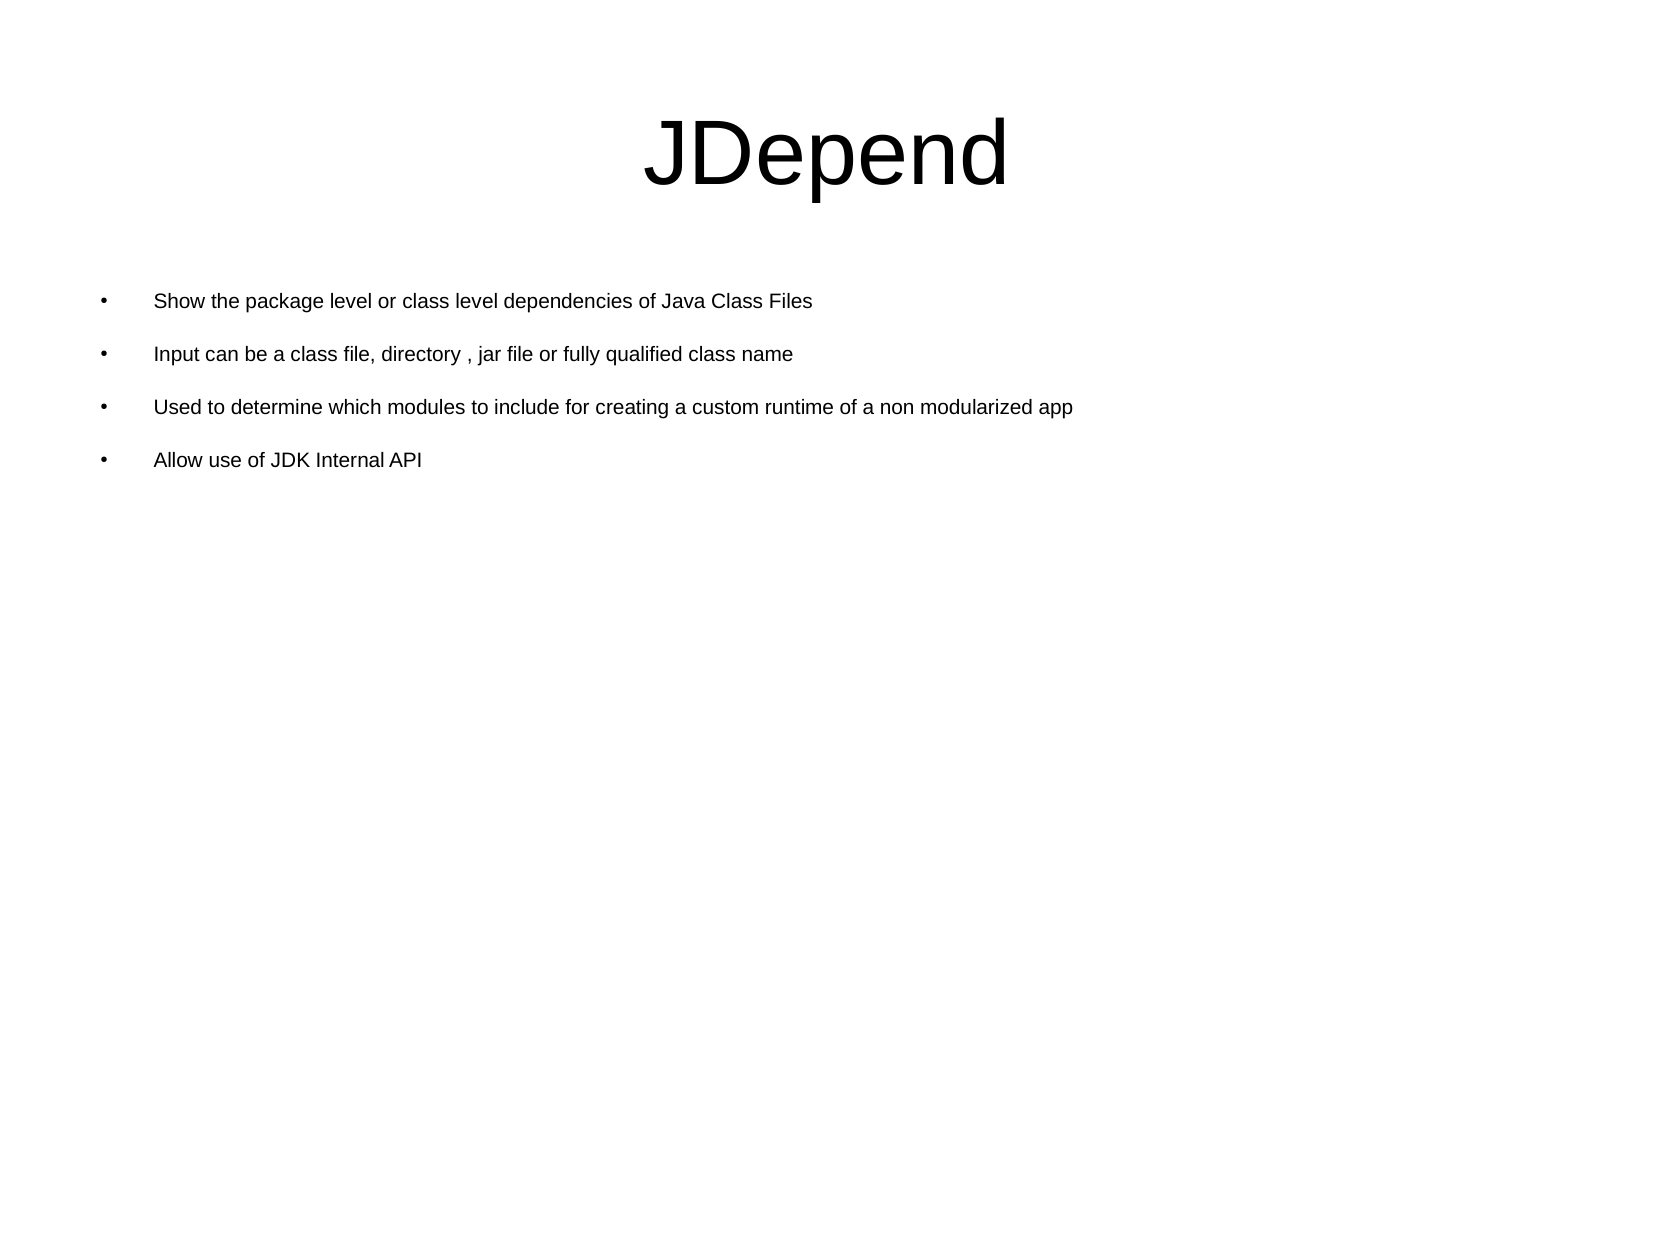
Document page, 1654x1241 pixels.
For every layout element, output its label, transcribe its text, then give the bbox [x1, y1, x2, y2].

title JDepend [82, 49, 1571, 257]
list Show the package level or class level dependencies of Java Class Files Input can be a class file, directory , jar file or fully qualified class name Used to determine which modules to include for creating a custom runtime of a non modularized app Allow use of JDK Internal API [82, 290, 1571, 1010]
